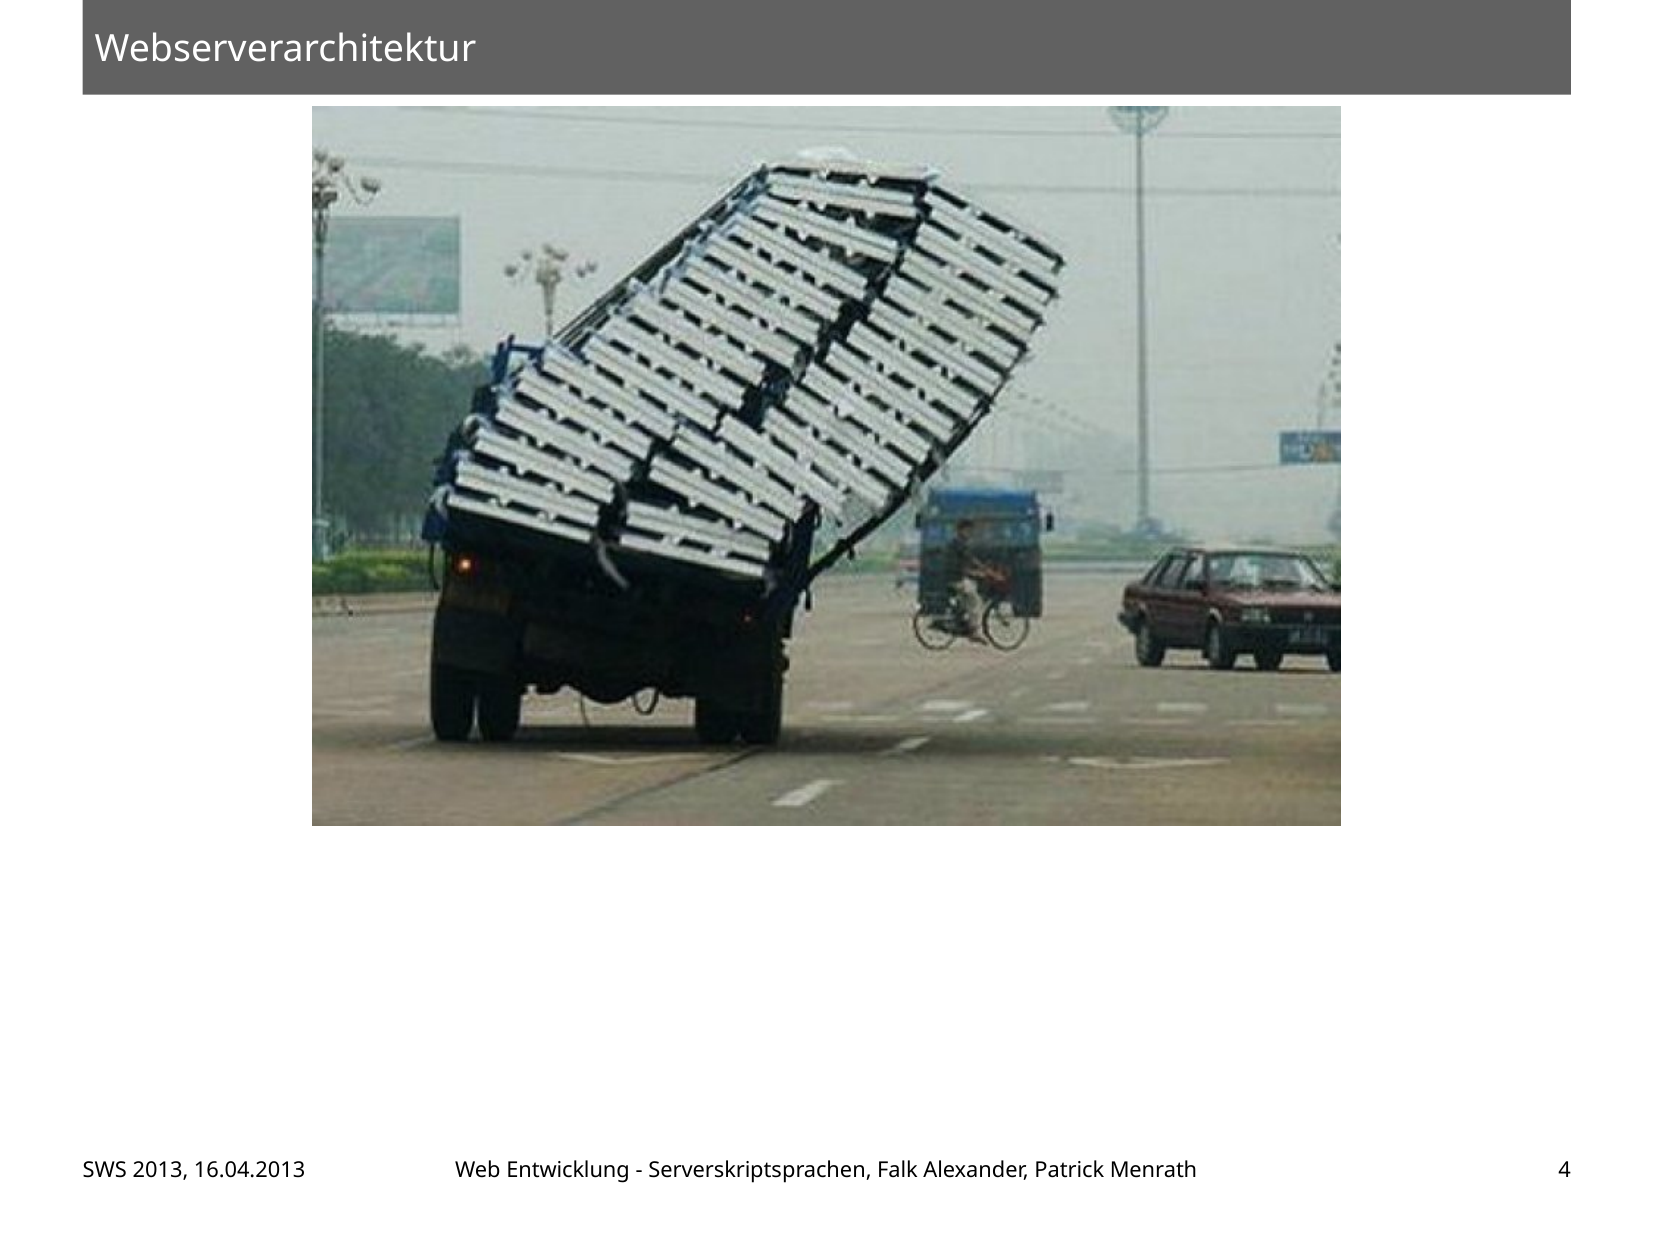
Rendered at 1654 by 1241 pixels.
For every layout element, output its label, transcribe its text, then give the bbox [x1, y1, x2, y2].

picture [312, 106, 1341, 826]
title Webserverarchitektur [82, 0, 1571, 95]
